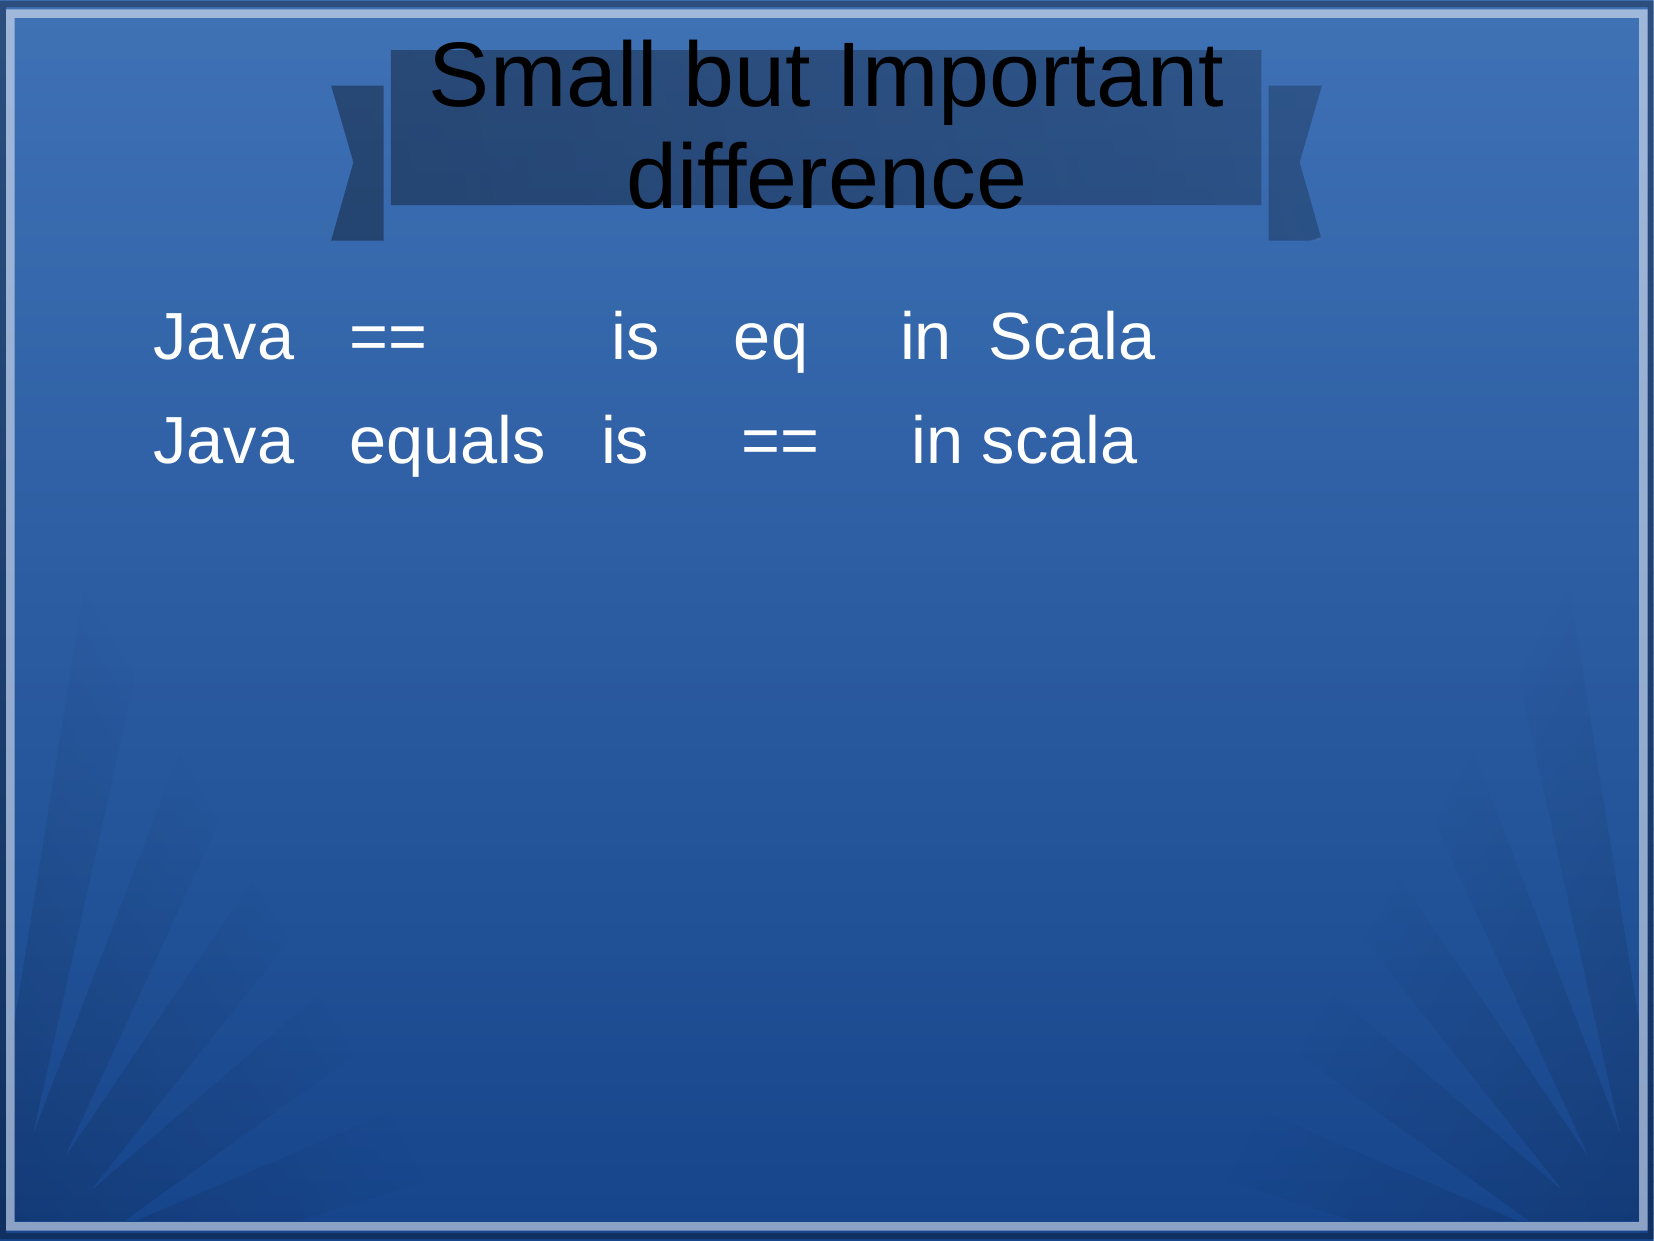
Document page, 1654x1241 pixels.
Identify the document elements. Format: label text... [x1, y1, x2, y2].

title Small but Important difference [389, 23, 1264, 229]
list Java == is eq in Scala Java equals is == in scala [82, 299, 1571, 1241]
